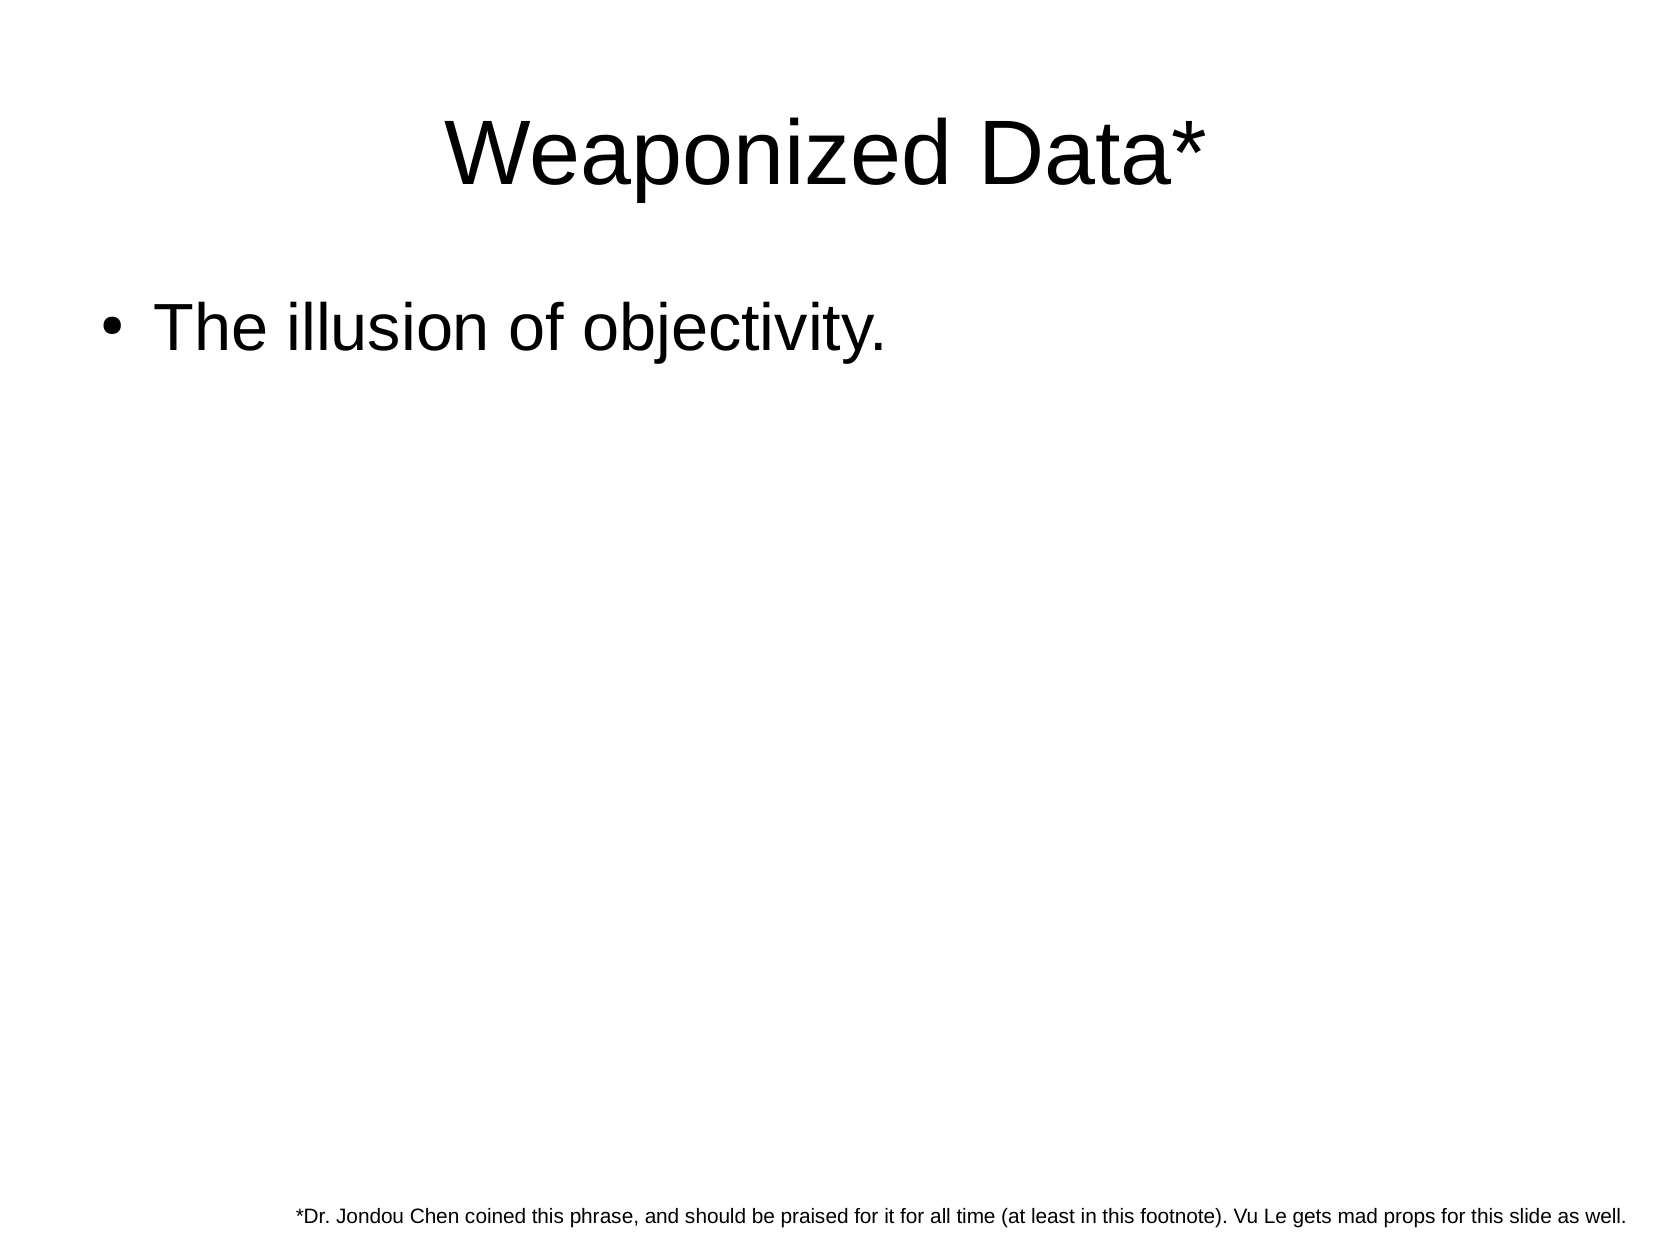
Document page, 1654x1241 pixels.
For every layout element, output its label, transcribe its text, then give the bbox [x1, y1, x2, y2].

list The illusion of objectivity. [82, 290, 1571, 1010]
title Weaponized Data* [82, 49, 1571, 257]
list *Dr. Jondou Chen coined this phrase, and should be praised for it for all time (at least in this footnote). Vu Le gets mad props for this slide as well. [225, 1205, 1654, 1231]
